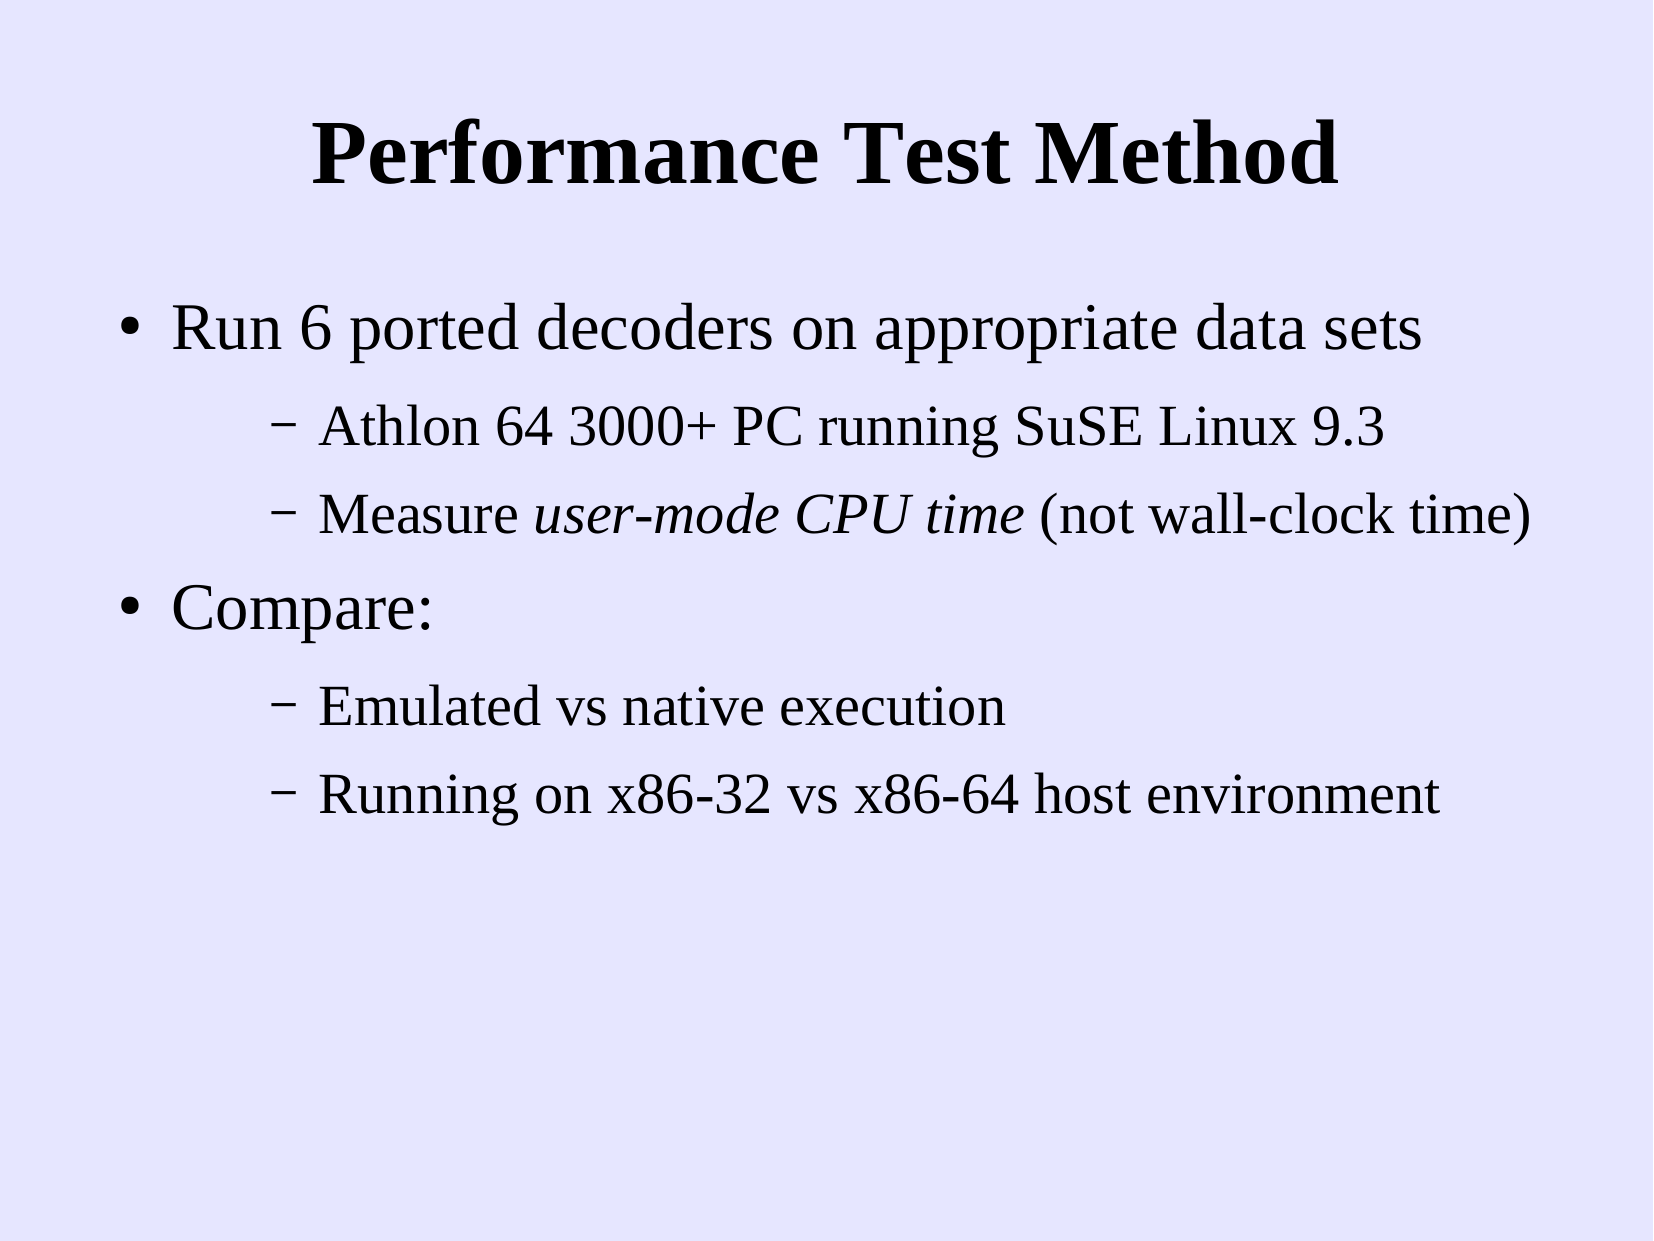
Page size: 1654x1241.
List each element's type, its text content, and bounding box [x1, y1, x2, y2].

list Run 6 ported decoders on appropriate data sets Athlon 64 3000+ PC running SuSE Linux 9.3 Measure user-mode CPU time (not wall-clock time) Compare: Emulated vs native execution Running on x86-32 vs x86-64 host environment [82, 290, 1571, 1109]
title Performance Test Method [82, 49, 1571, 257]
